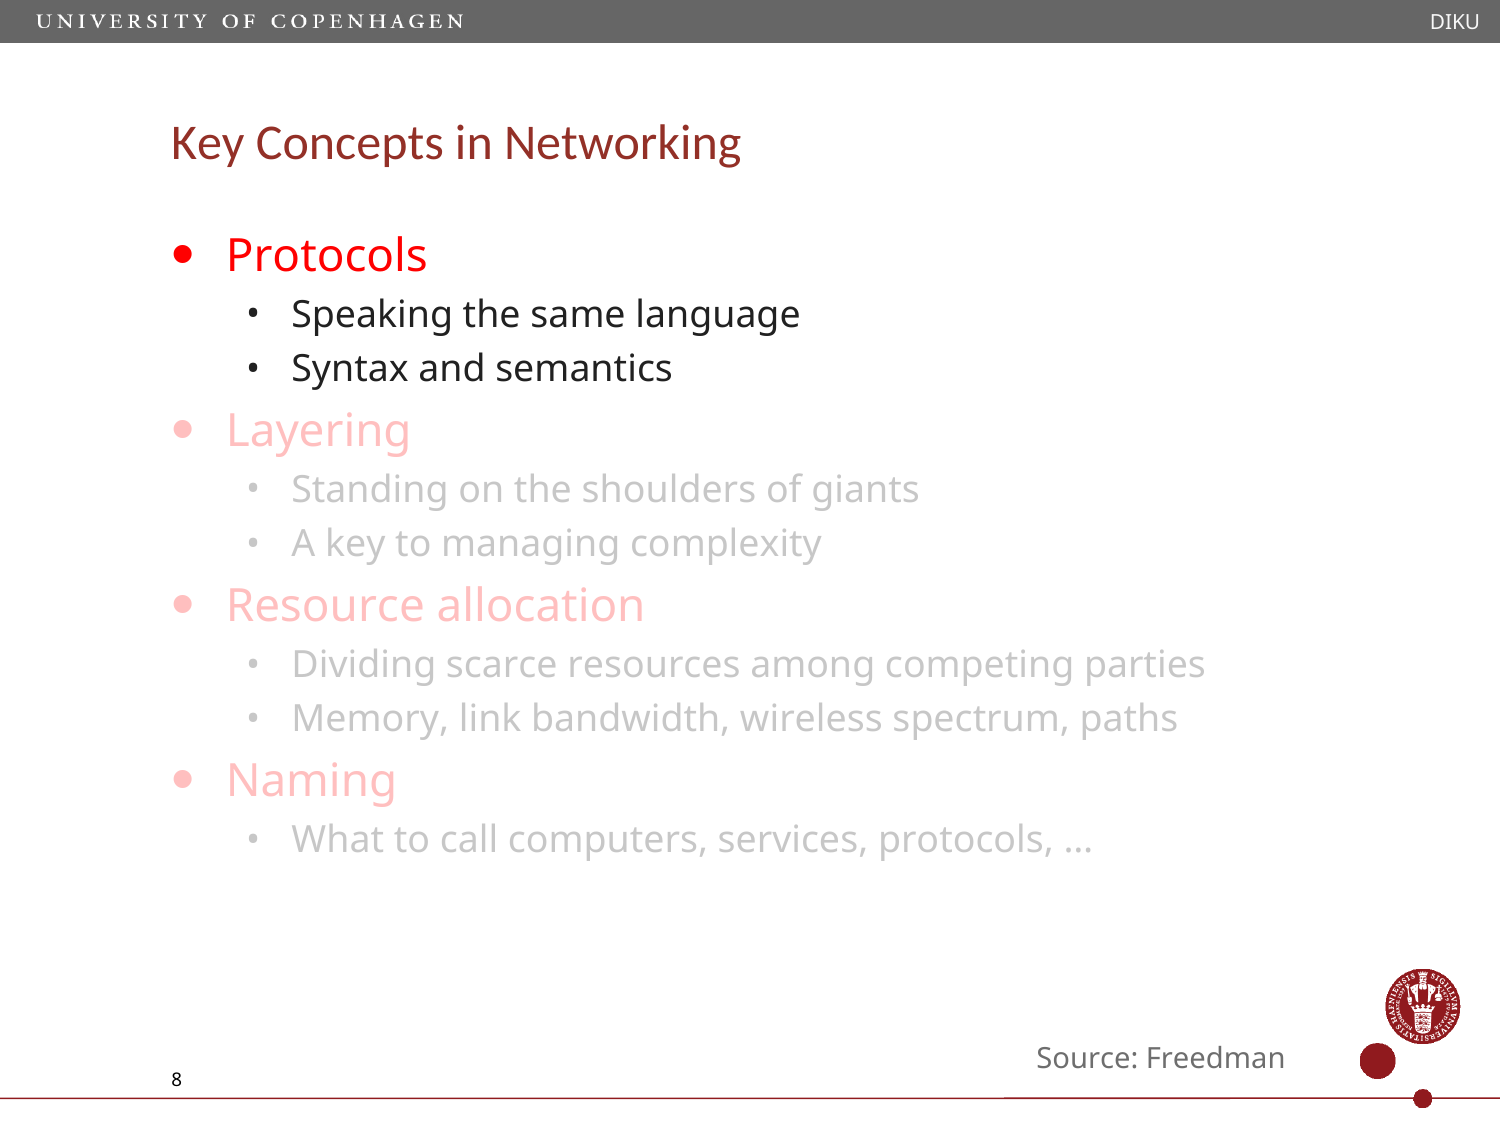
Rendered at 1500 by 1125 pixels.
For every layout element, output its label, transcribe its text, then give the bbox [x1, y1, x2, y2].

text_box <number> [171, 1067, 522, 1092]
picture [0, 910, 1500, 1122]
text_box DIKU [469, 0, 1495, 43]
text_box Key Concepts in Networking [171, 75, 1329, 171]
text_box Source: Freedman [1021, 1031, 1341, 1083]
text_box [150, 389, 1381, 946]
text_box Protocols Speaking the same language Syntax and semantics Layering Standing on the shoulders of giants A key to managing complexity Resource allocation Dividing scarce resources among competing parties Memory, link bandwidth, wireless spectrum, paths Naming What to call computers, services, protocols, … [171, 225, 1329, 389]
